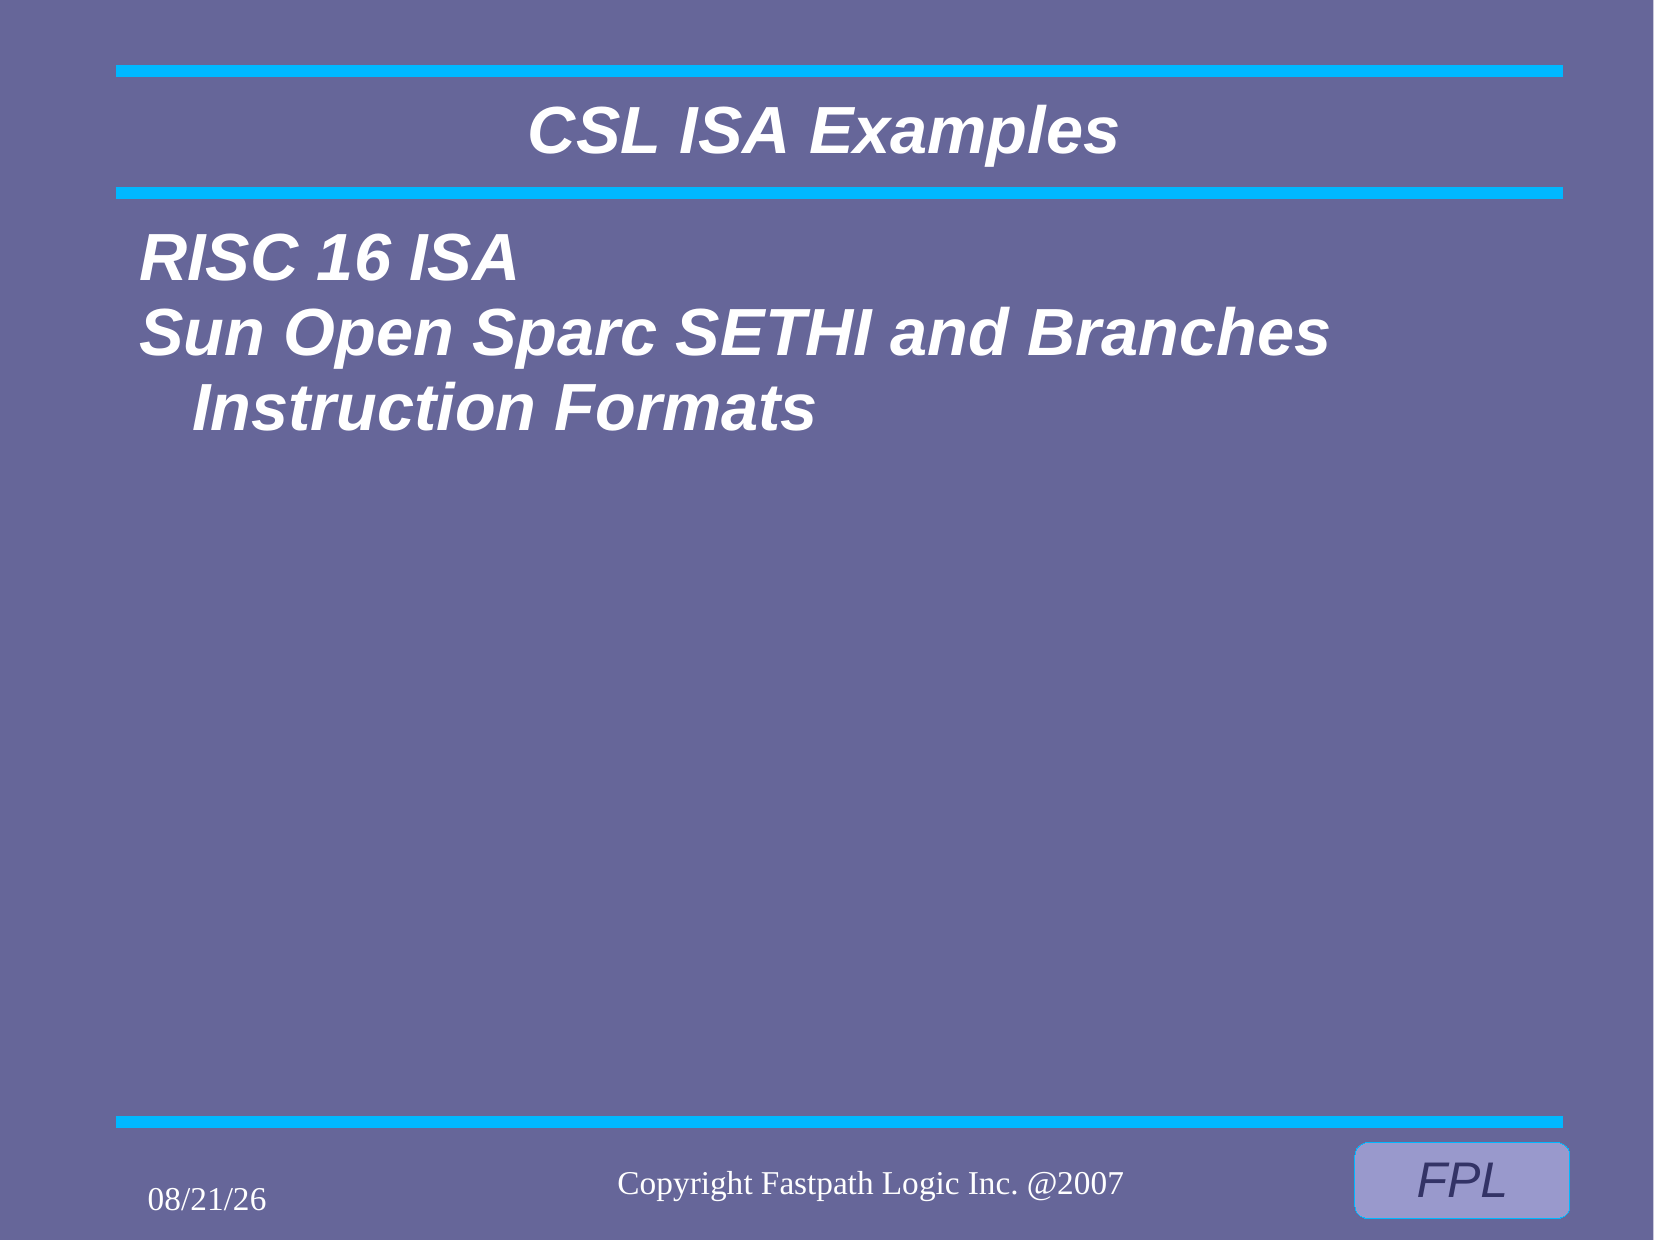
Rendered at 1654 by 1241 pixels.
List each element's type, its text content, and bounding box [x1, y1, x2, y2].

title CSL ISA Examples [118, 41, 1531, 219]
list RISC 16 ISA Sun Open Sparc SETHI and Branches Instruction Formats [121, 220, 1561, 1133]
